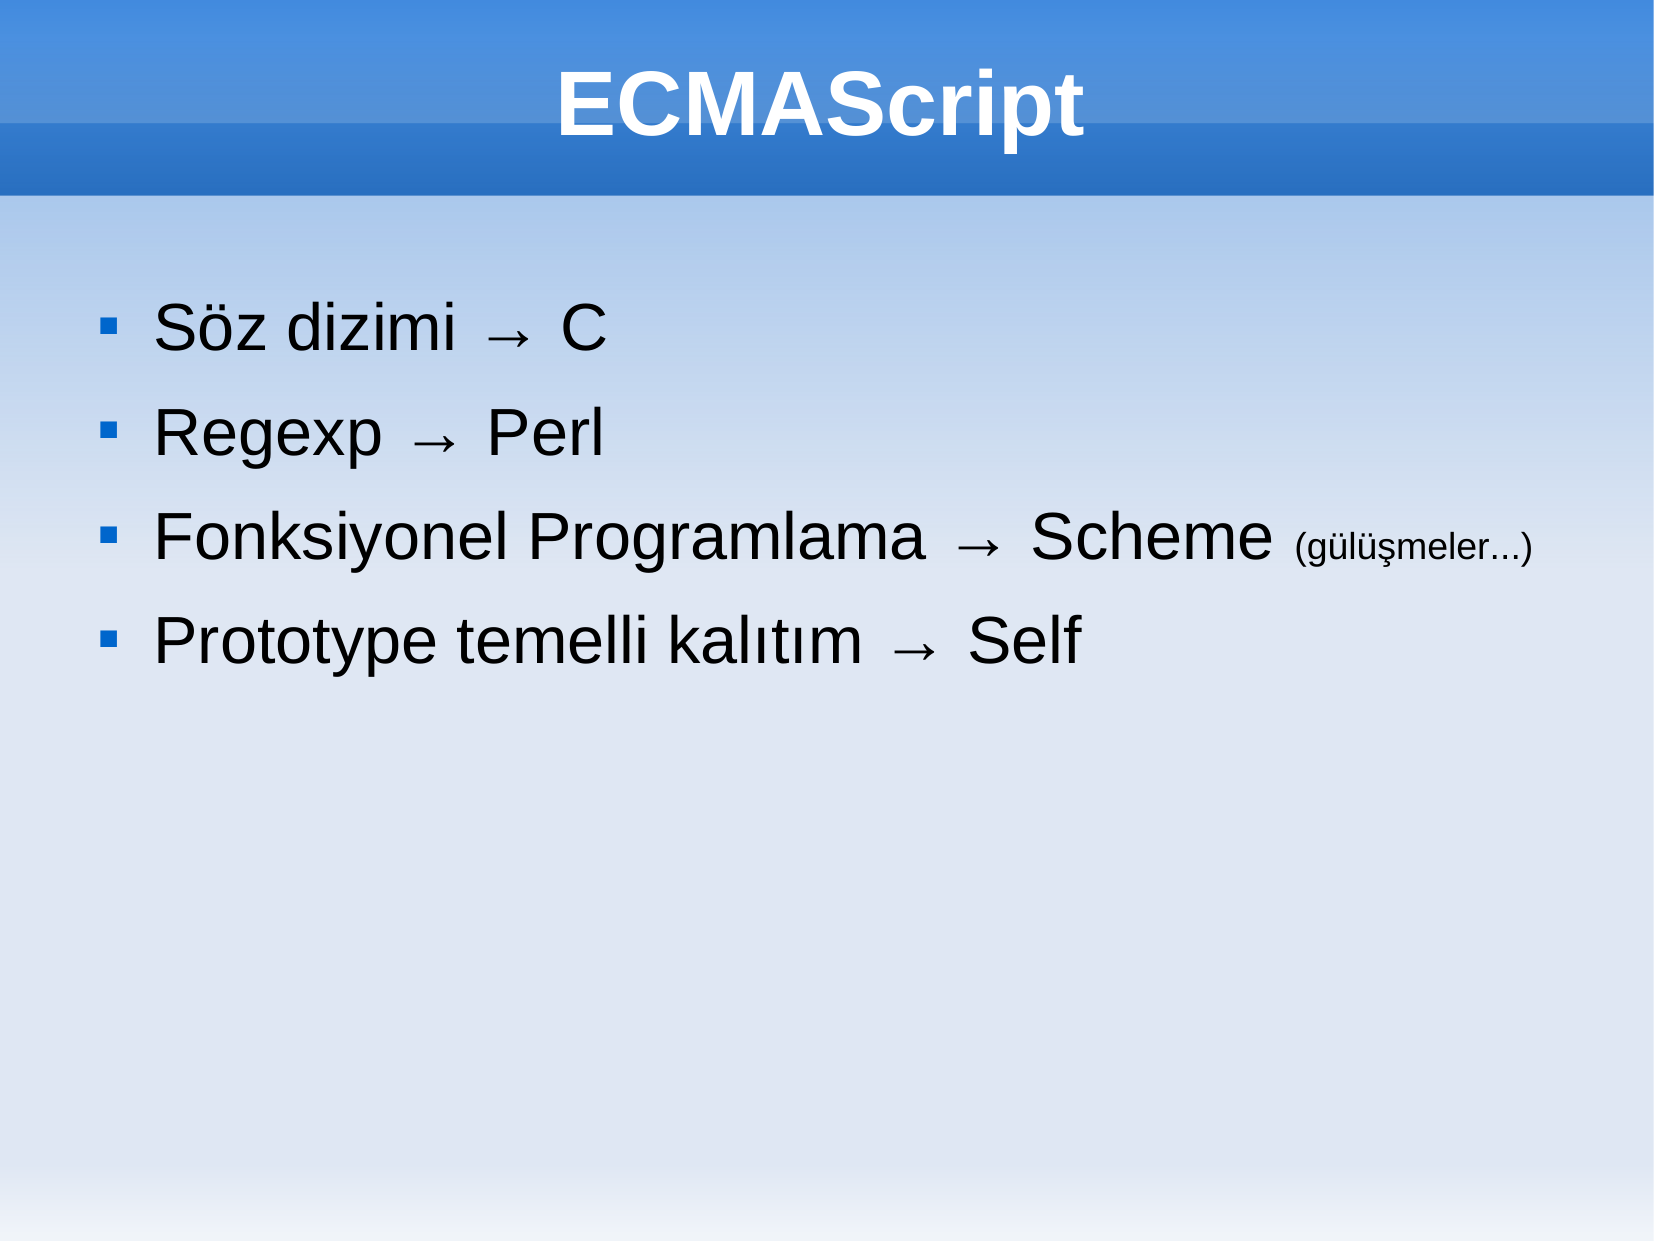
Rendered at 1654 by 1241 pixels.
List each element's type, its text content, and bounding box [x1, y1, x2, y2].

picture [0, 0, 1654, 1241]
list Söz dizimi → C Regexp → Perl Fonksiyonel Programlama → Scheme (gülüşmeler...) Prototype temelli kalıtım → Self [82, 290, 1654, 1094]
title ECMAScript [76, 7, 1565, 200]
